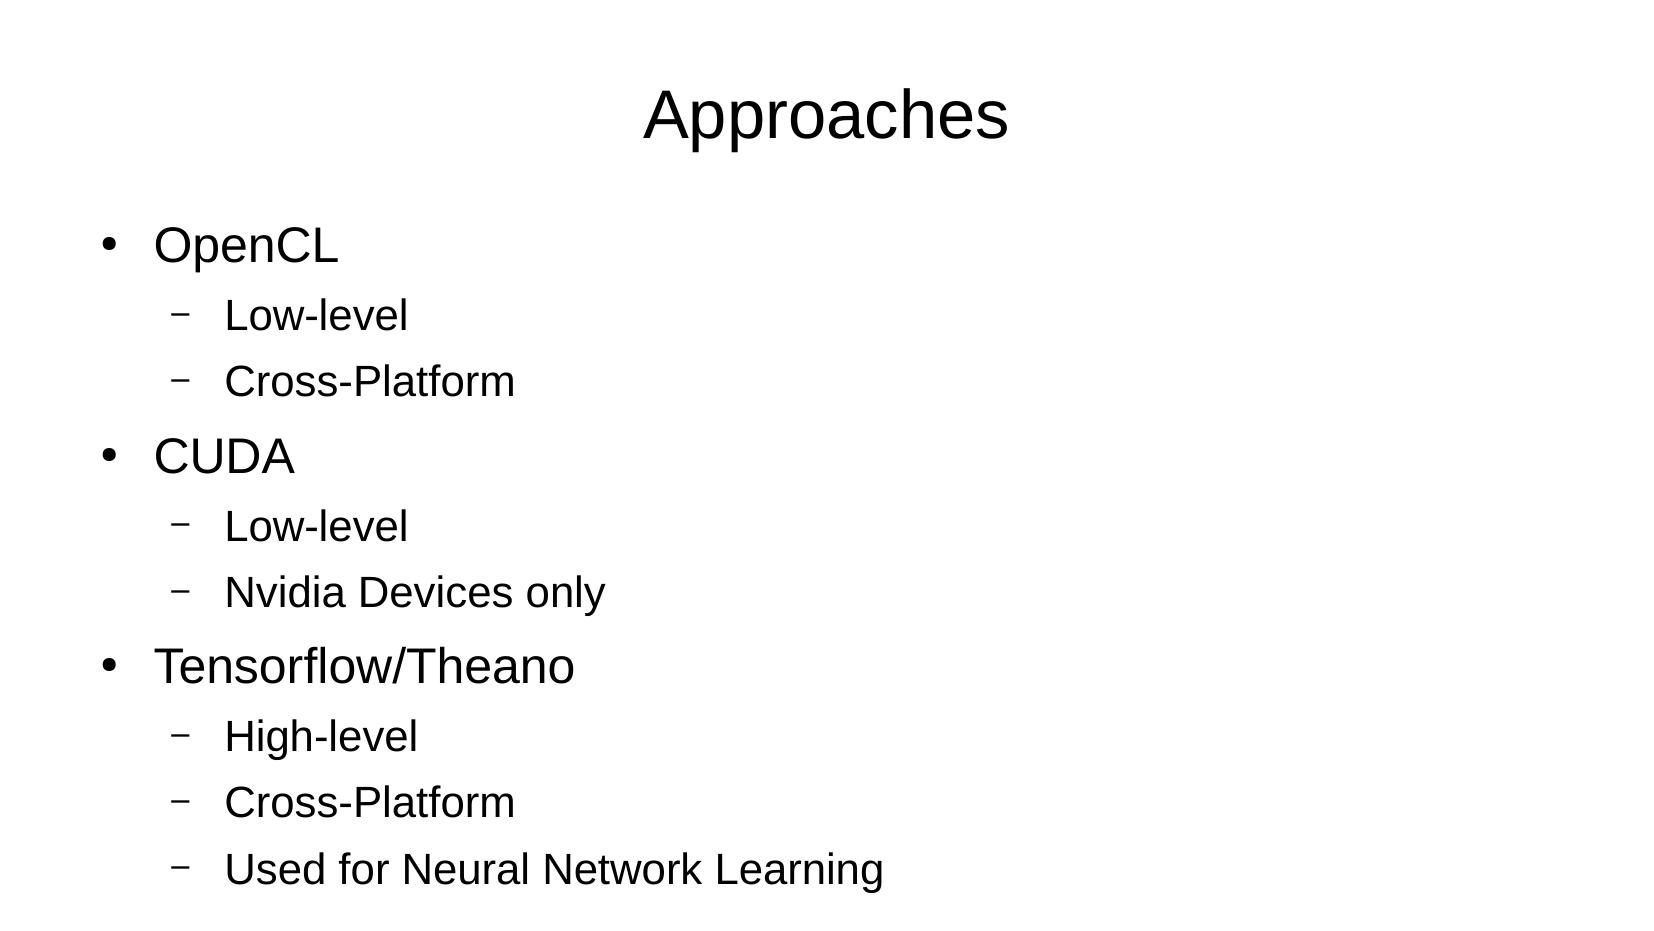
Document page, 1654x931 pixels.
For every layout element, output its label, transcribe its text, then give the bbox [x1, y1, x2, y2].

title Approaches [82, 37, 1571, 193]
list OpenCL Low-level Cross-Platform CUDA Low-level Nvidia Devices only Tensorflow/Theano High-level Cross-Platform Used for Neural Network Learning [82, 217, 1571, 916]
